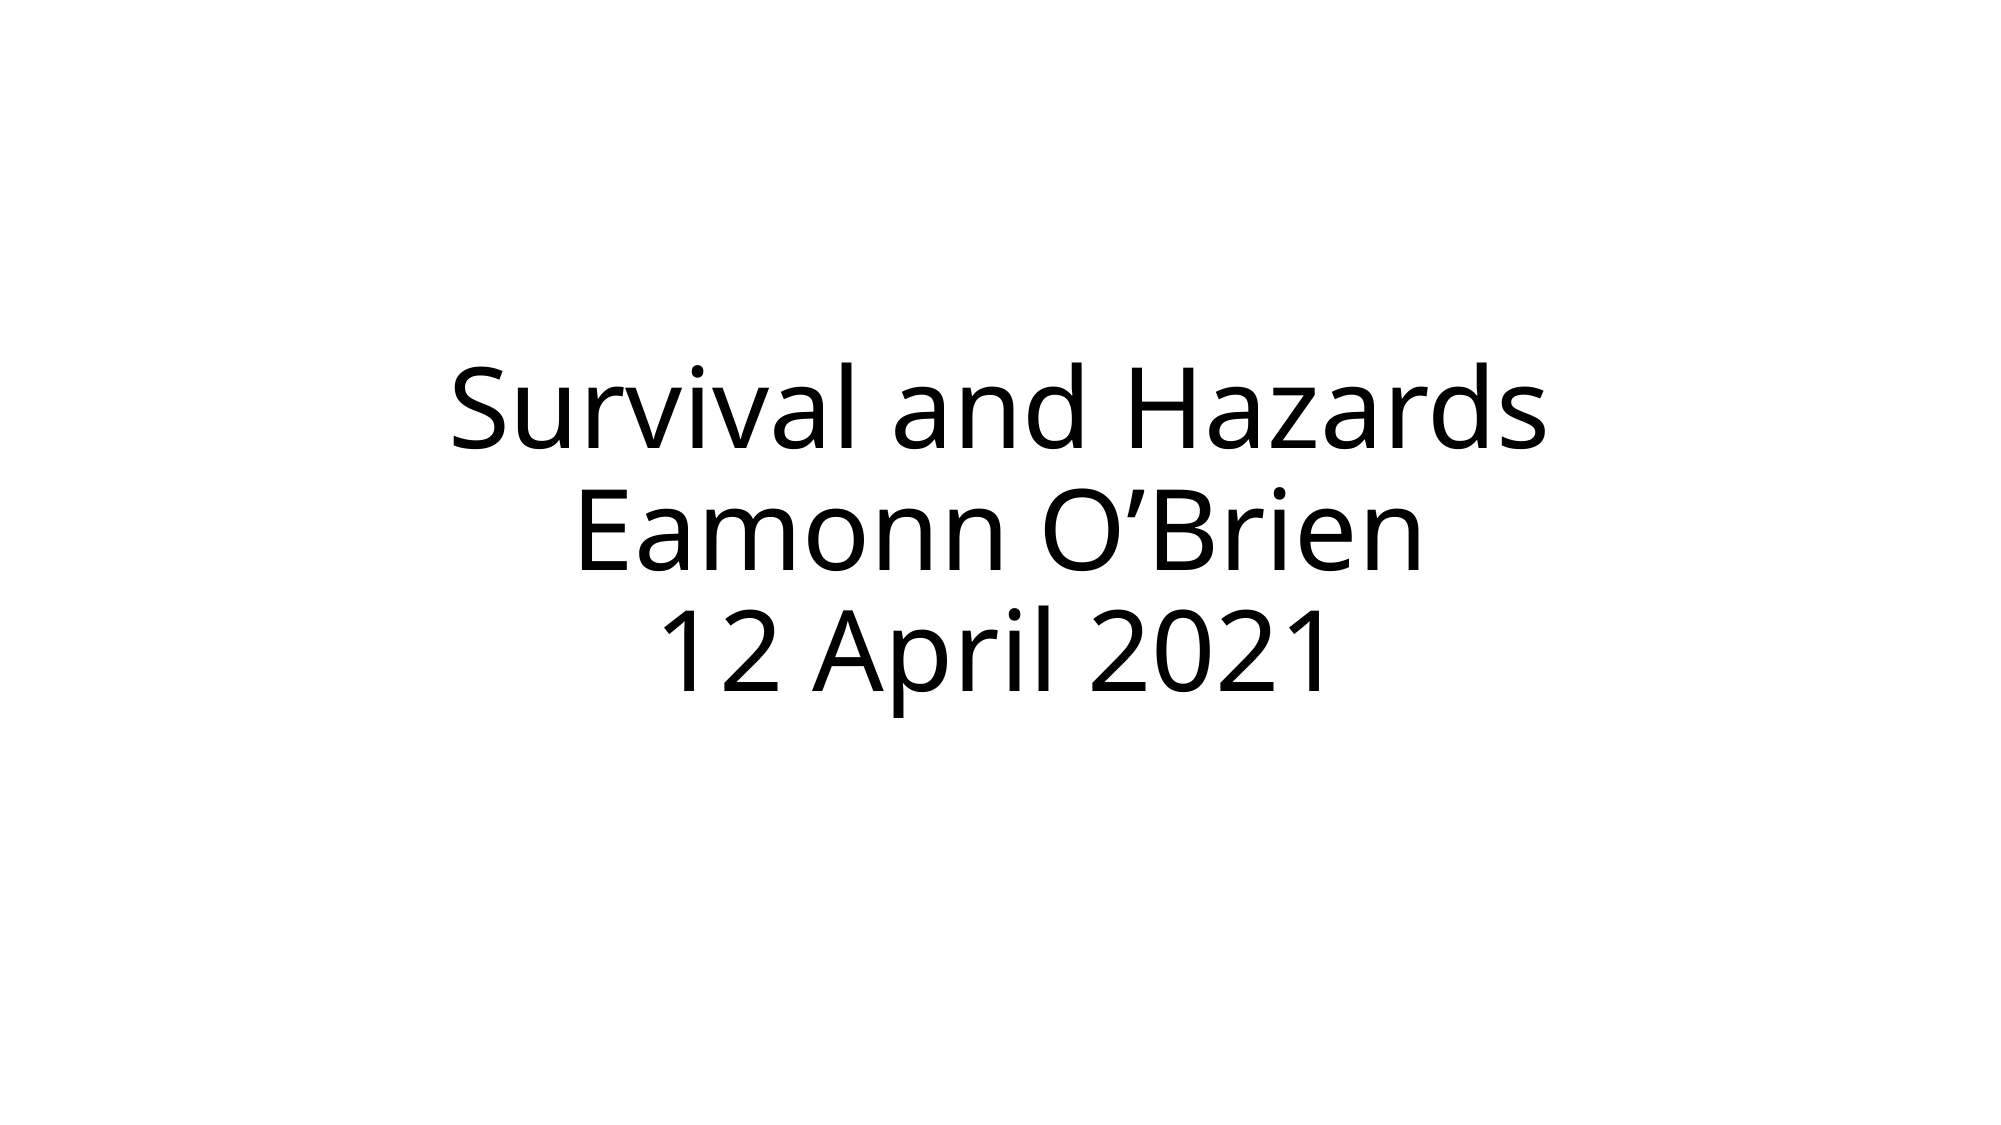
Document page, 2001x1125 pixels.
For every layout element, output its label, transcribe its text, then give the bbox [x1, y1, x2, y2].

title Survival and Hazards Eamonn O’Brien 12 April 2021 [249, 332, 1750, 590]
subtitle [249, 590, 1750, 863]
